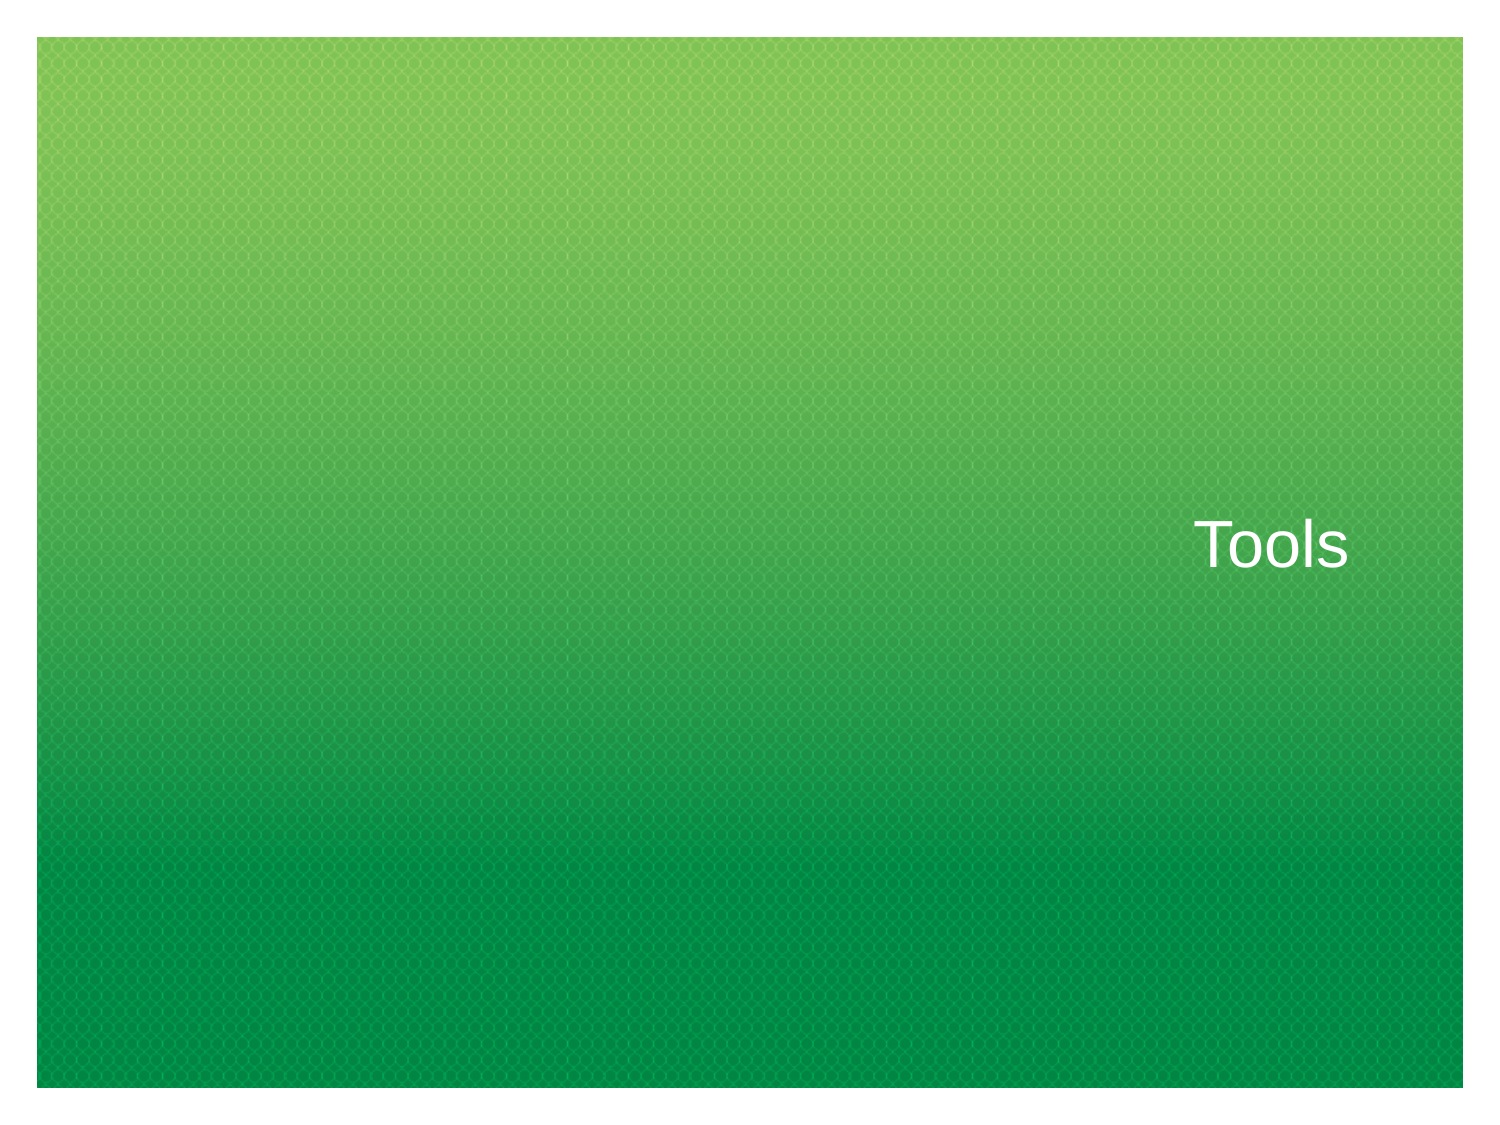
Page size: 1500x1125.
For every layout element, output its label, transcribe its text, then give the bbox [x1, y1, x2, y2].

title Tools [135, 450, 1369, 638]
picture [37, 37, 1463, 1088]
